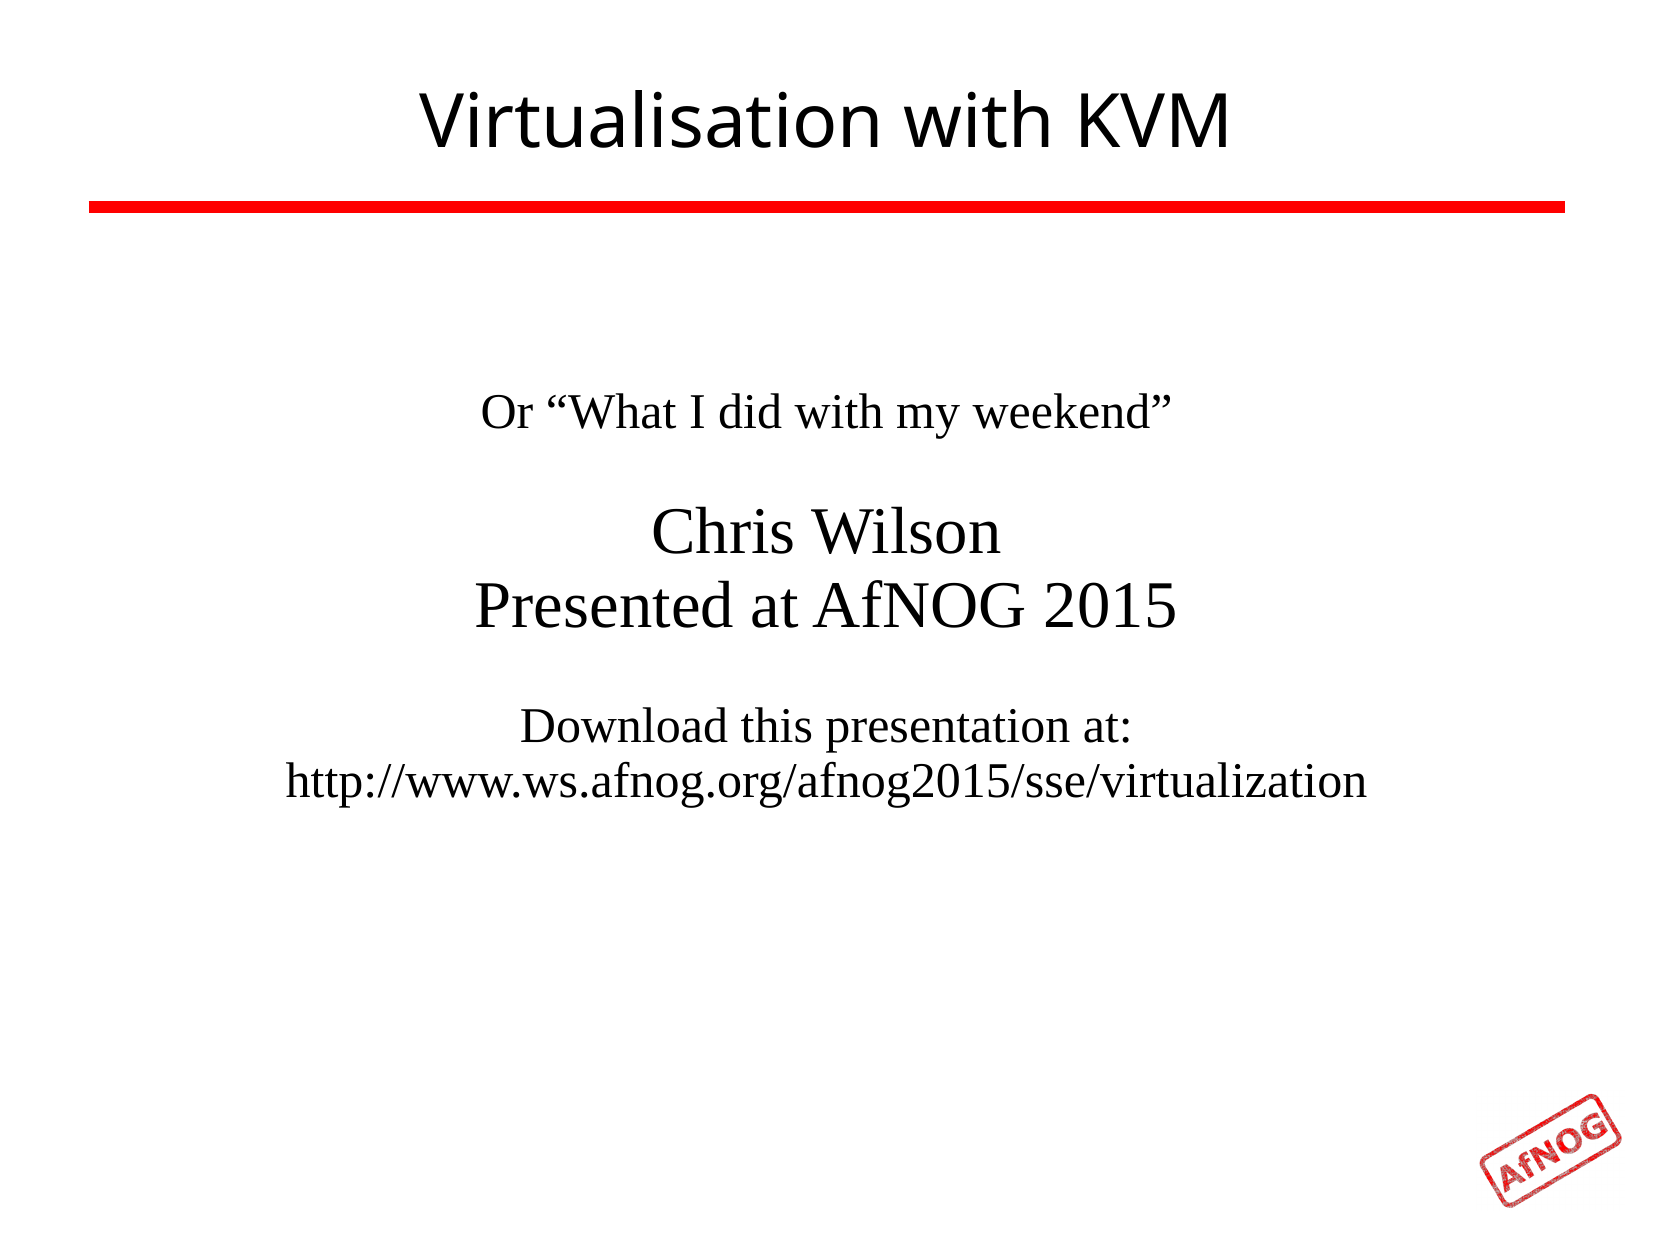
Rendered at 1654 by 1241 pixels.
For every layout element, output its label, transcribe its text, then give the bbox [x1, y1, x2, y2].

subtitle Or “What I did with my weekend” Chris Wilson Presented at AfNOG 2015 Download this presentation at: http://www.ws.afnog.org/afnog2015/sse/virtualization [82, 236, 1571, 956]
title Virtualisation with KVM [82, 29, 1571, 207]
picture [1476, 1090, 1625, 1211]
